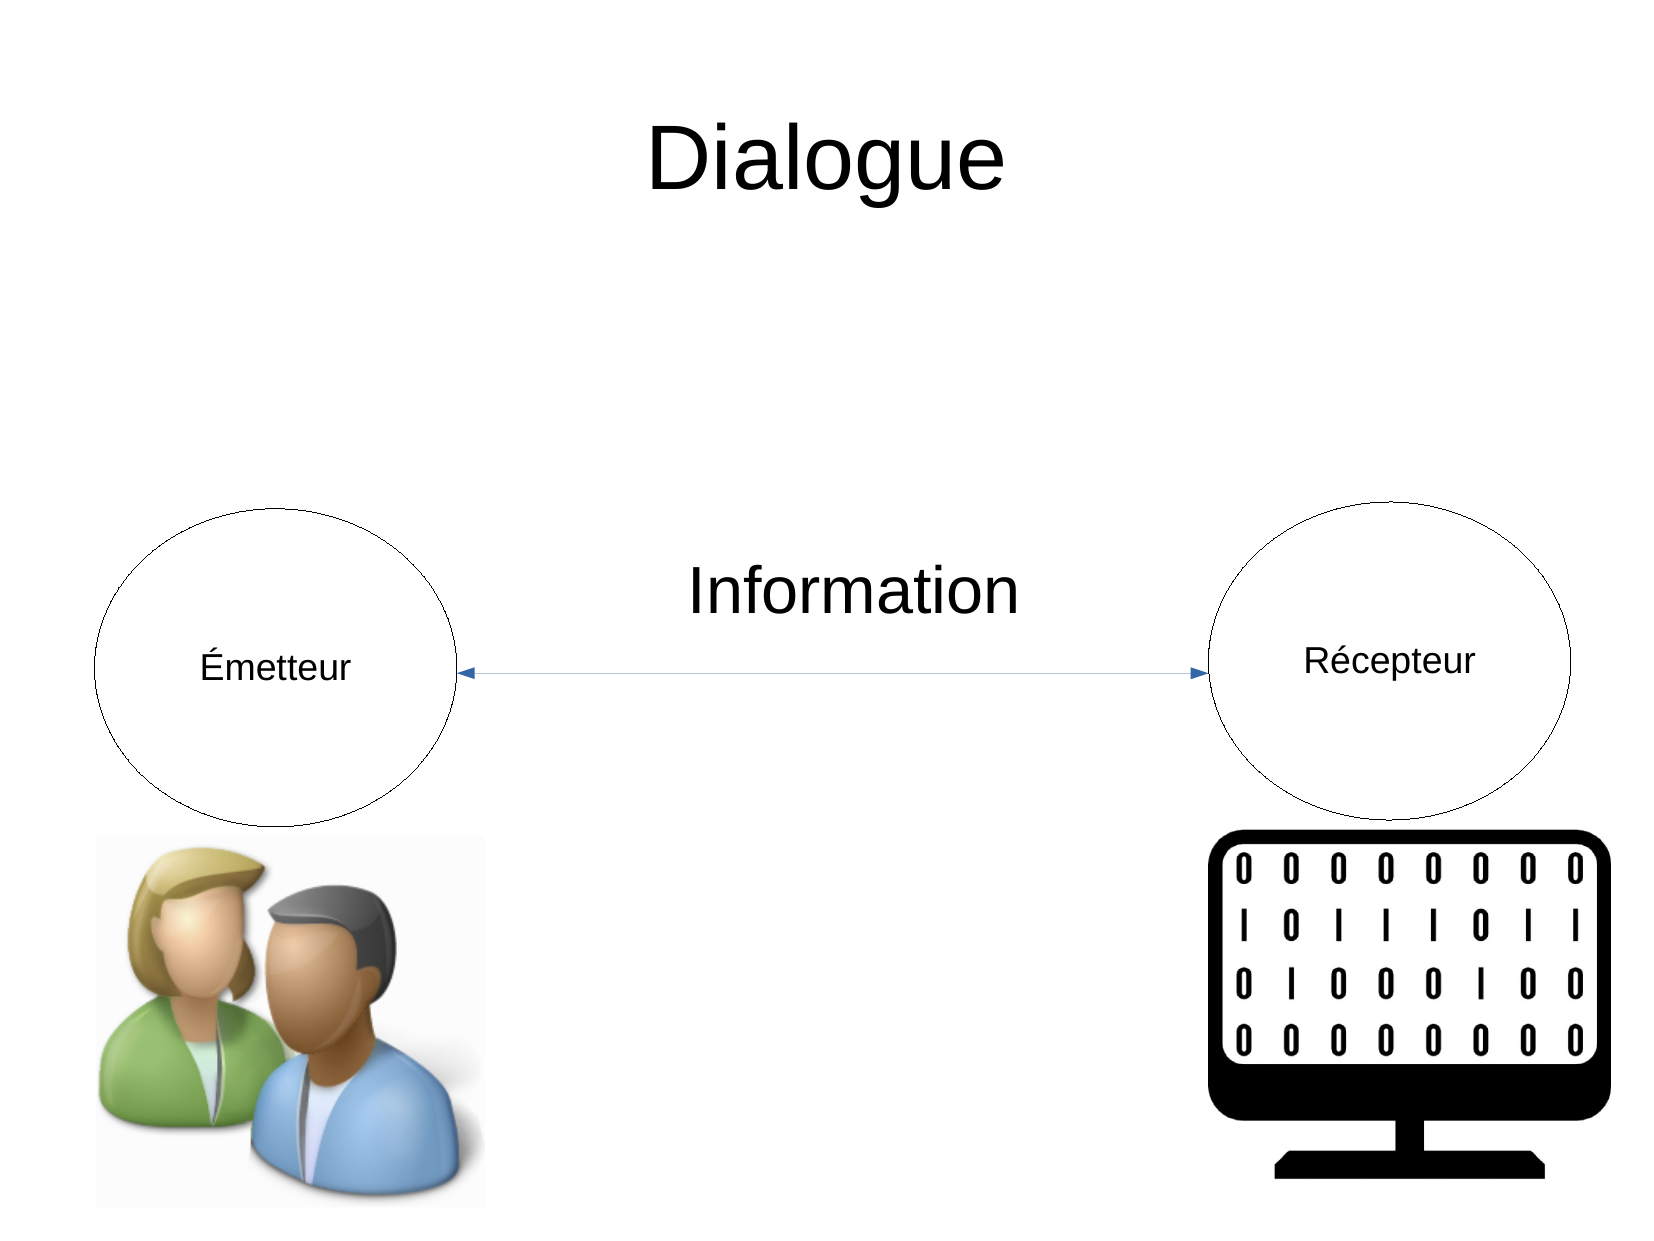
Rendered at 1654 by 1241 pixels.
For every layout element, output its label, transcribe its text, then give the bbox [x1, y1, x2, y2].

title Dialogue [82, 49, 1571, 257]
picture [96, 828, 485, 1217]
picture [1208, 803, 1611, 1205]
text_box Information [673, 545, 1087, 650]
text_box Émetteur [94, 508, 457, 827]
text_box Récepteur [1208, 501, 1571, 821]
